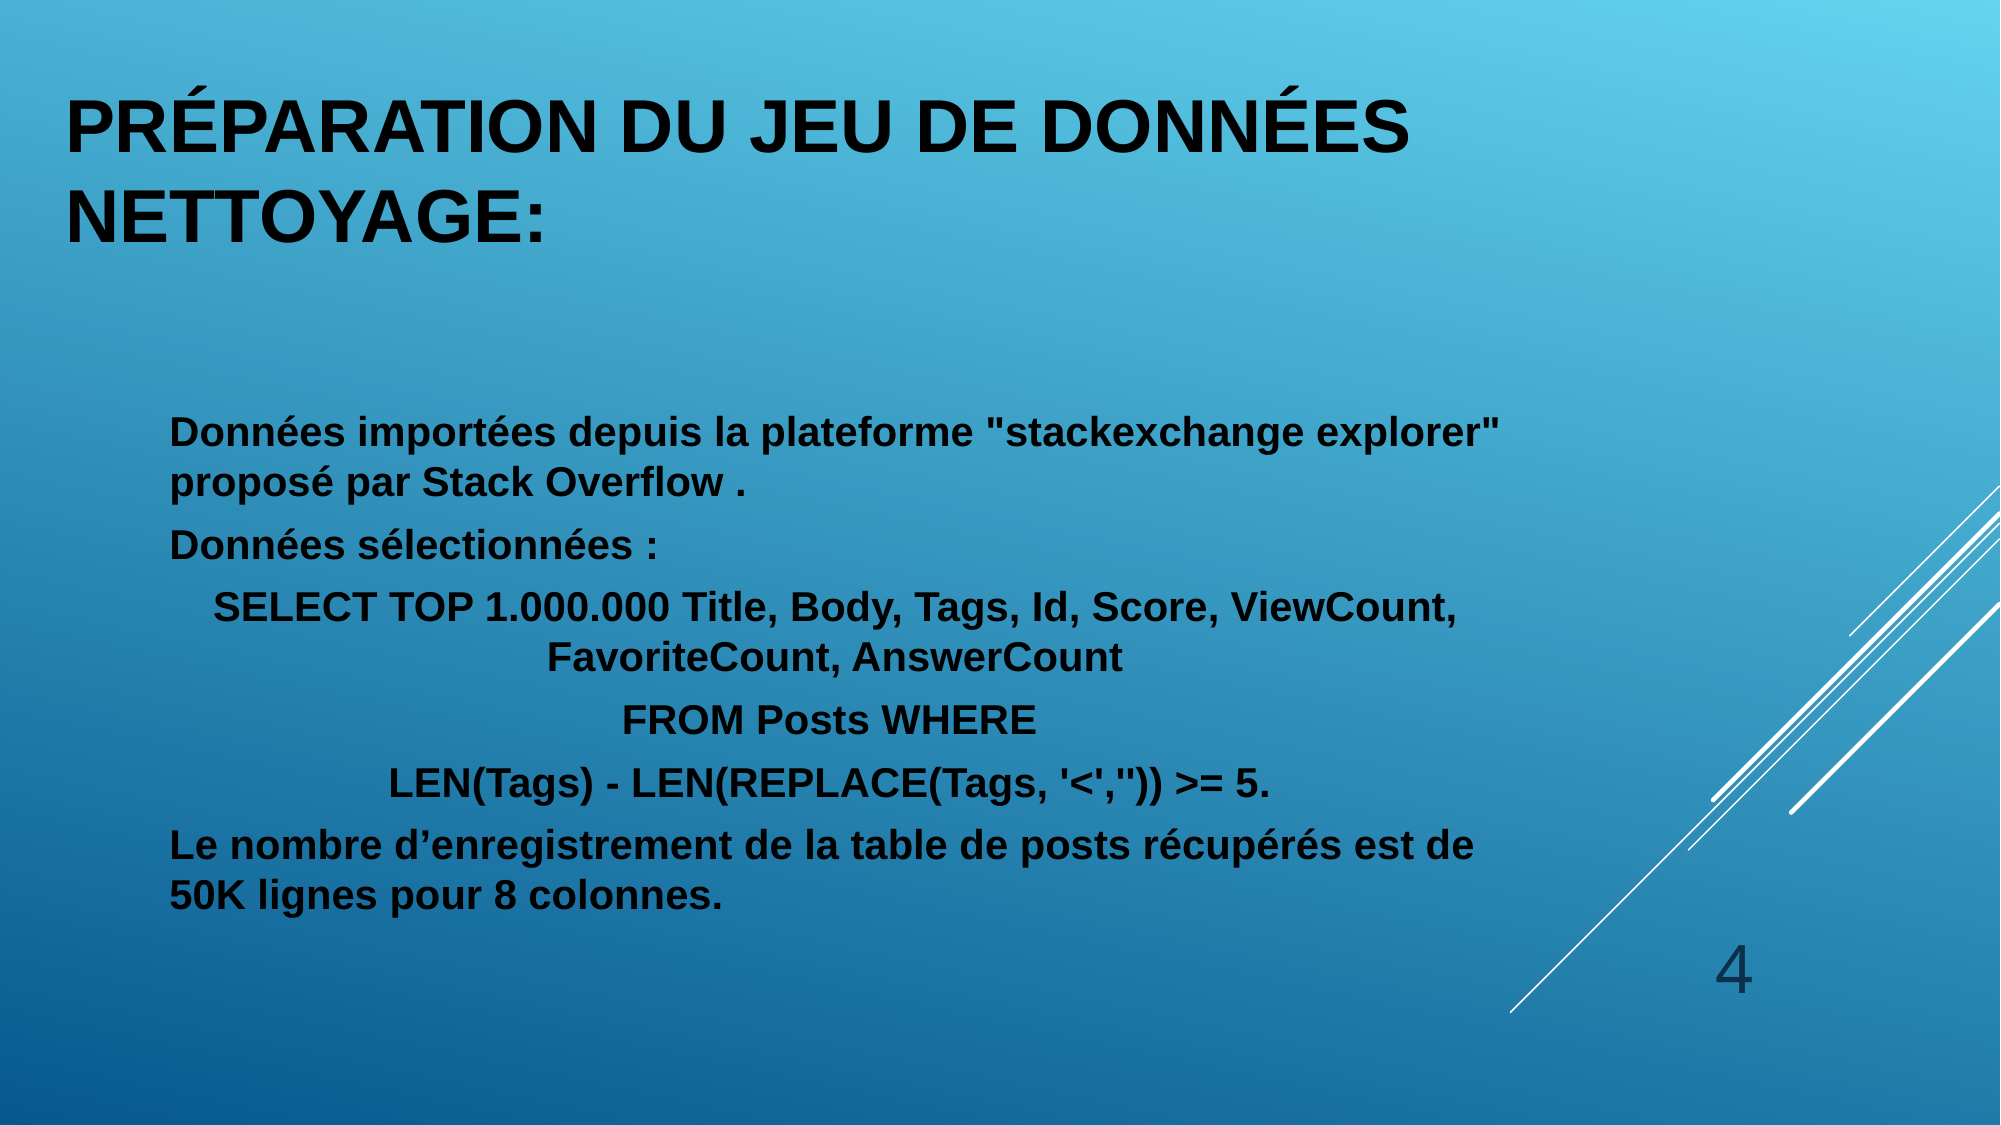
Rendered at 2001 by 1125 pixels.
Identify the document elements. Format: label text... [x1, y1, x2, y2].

title Préparation du jeu de données nettoyage: [50, 43, 1451, 291]
text_box [1700, 915, 1888, 1026]
list Données importées depuis la plateforme "stackexchange explorer" proposé par Stack Overflow . Données sélectionnées : SELECT TOP 1.000.000 Title, Body, Tags, Id, Score, ViewCount, FavoriteCount, AnswerCount FROM Posts WHERE LEN(Tags) - LEN(REPLACE(Tags, '<','')) >= 5. Le nombre d’enregistrement de la table de posts récupérés est de 50K lignes pour 8 colonnes. [154, 364, 1555, 958]
